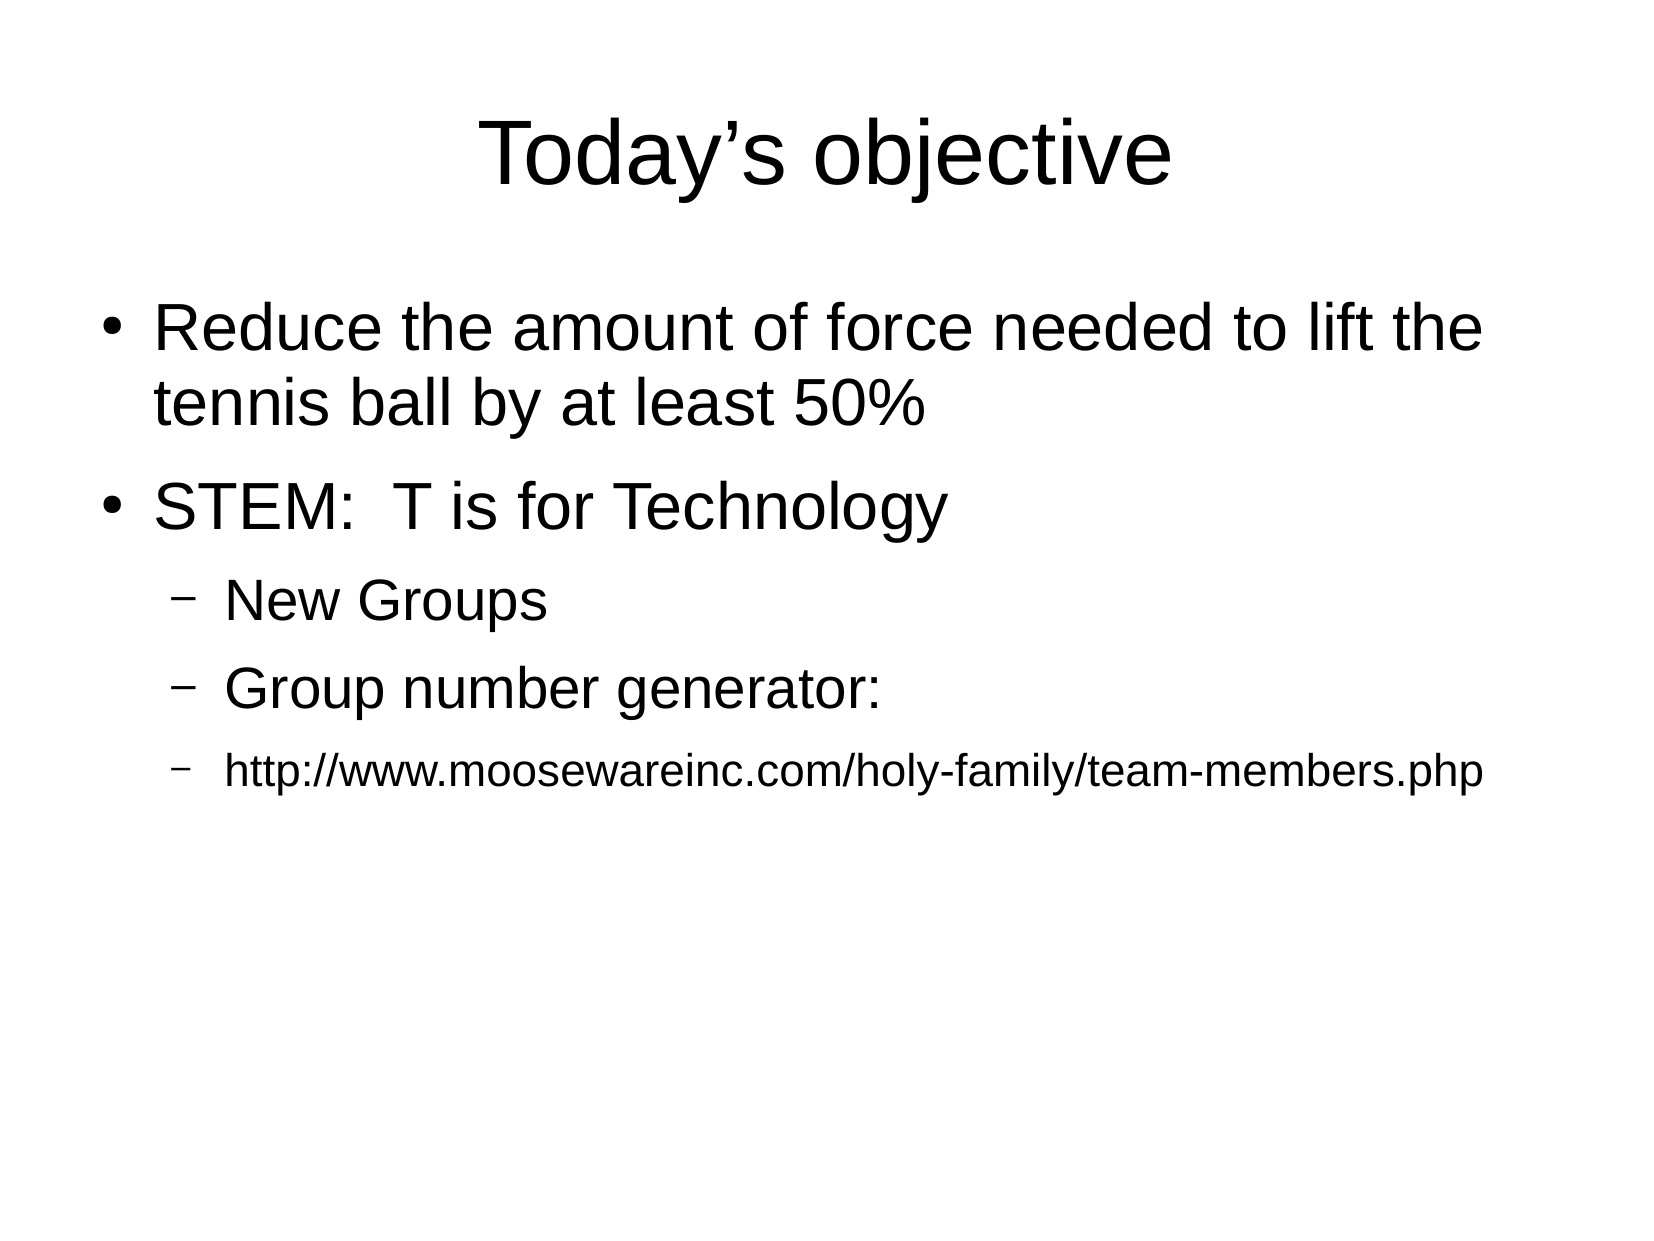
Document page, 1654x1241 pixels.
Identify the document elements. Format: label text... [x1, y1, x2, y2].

title Today’s objective [82, 49, 1571, 257]
list Reduce the amount of force needed to lift the tennis ball by at least 50% STEM: T is for Technology New Groups Group number generator: http://www.moosewareinc.com/holy-family/team-members.php [82, 290, 1571, 1010]
